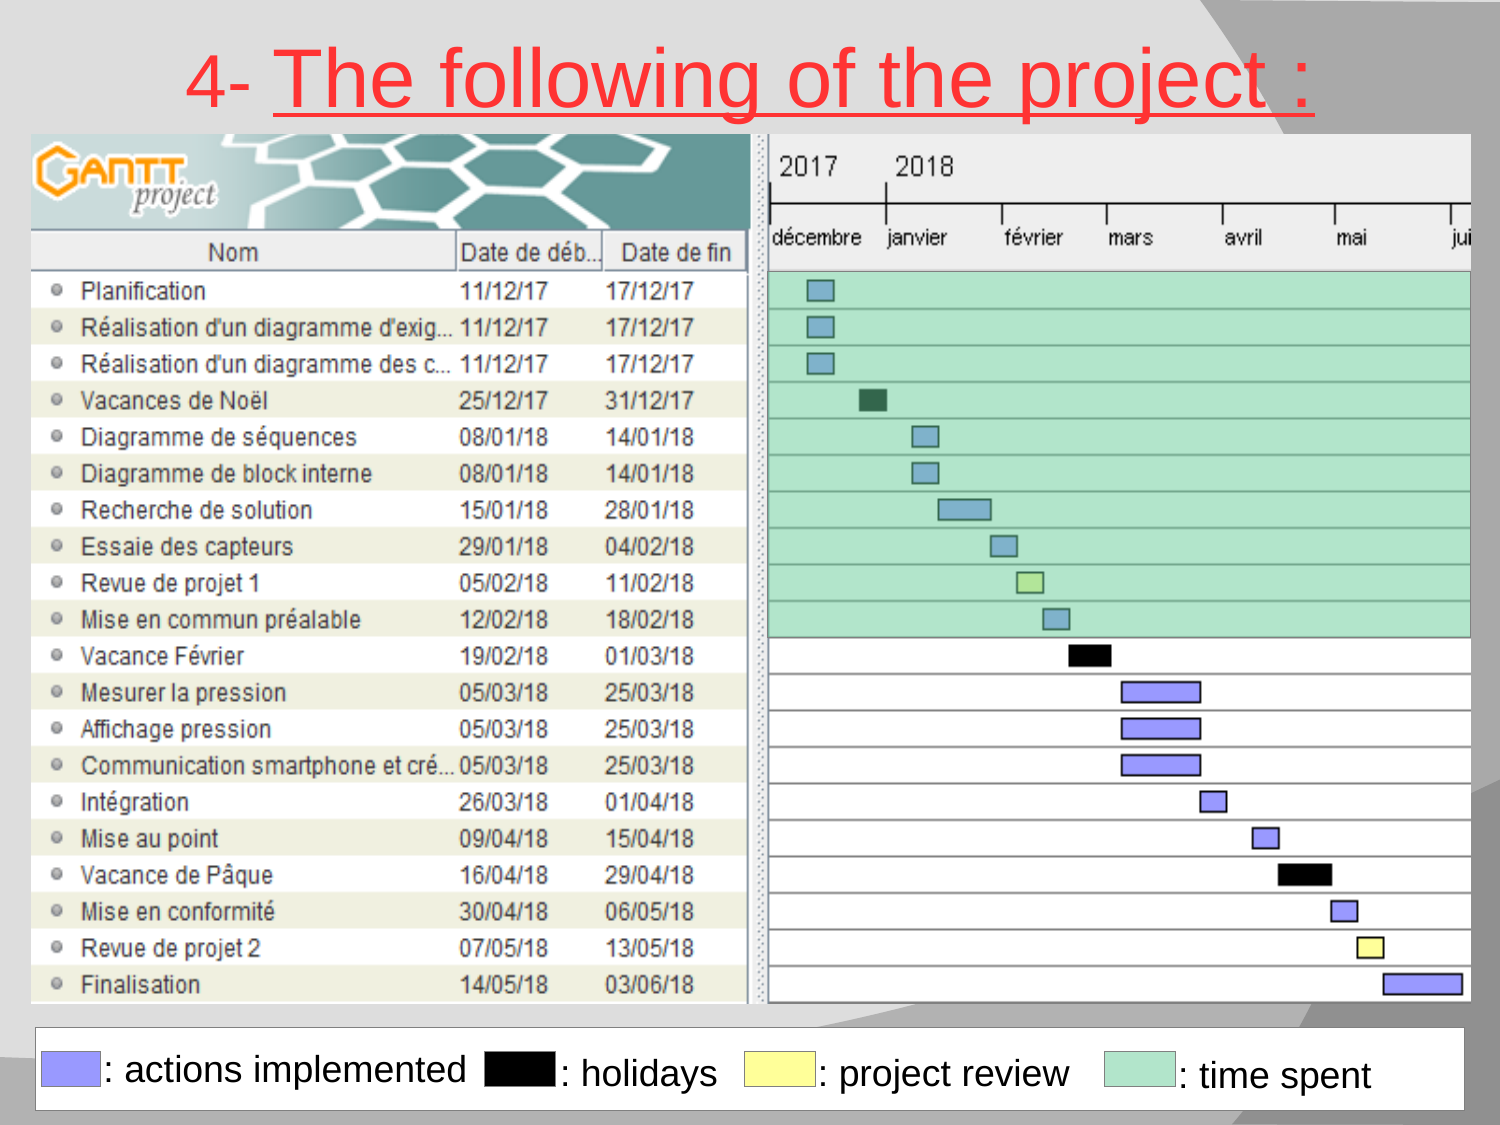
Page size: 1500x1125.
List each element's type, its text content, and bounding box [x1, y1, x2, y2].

picture [31, 134, 1471, 1004]
text_box : holidays [545, 1045, 733, 1103]
text_box [35, 1028, 1465, 1110]
text_box : project review [803, 1045, 1087, 1125]
text_box : time spent [1163, 1046, 1447, 1125]
text_box : actions implemented [88, 1041, 483, 1099]
text_box [768, 272, 1471, 638]
text_box 4- The following of the project : [0, 0, 1500, 159]
